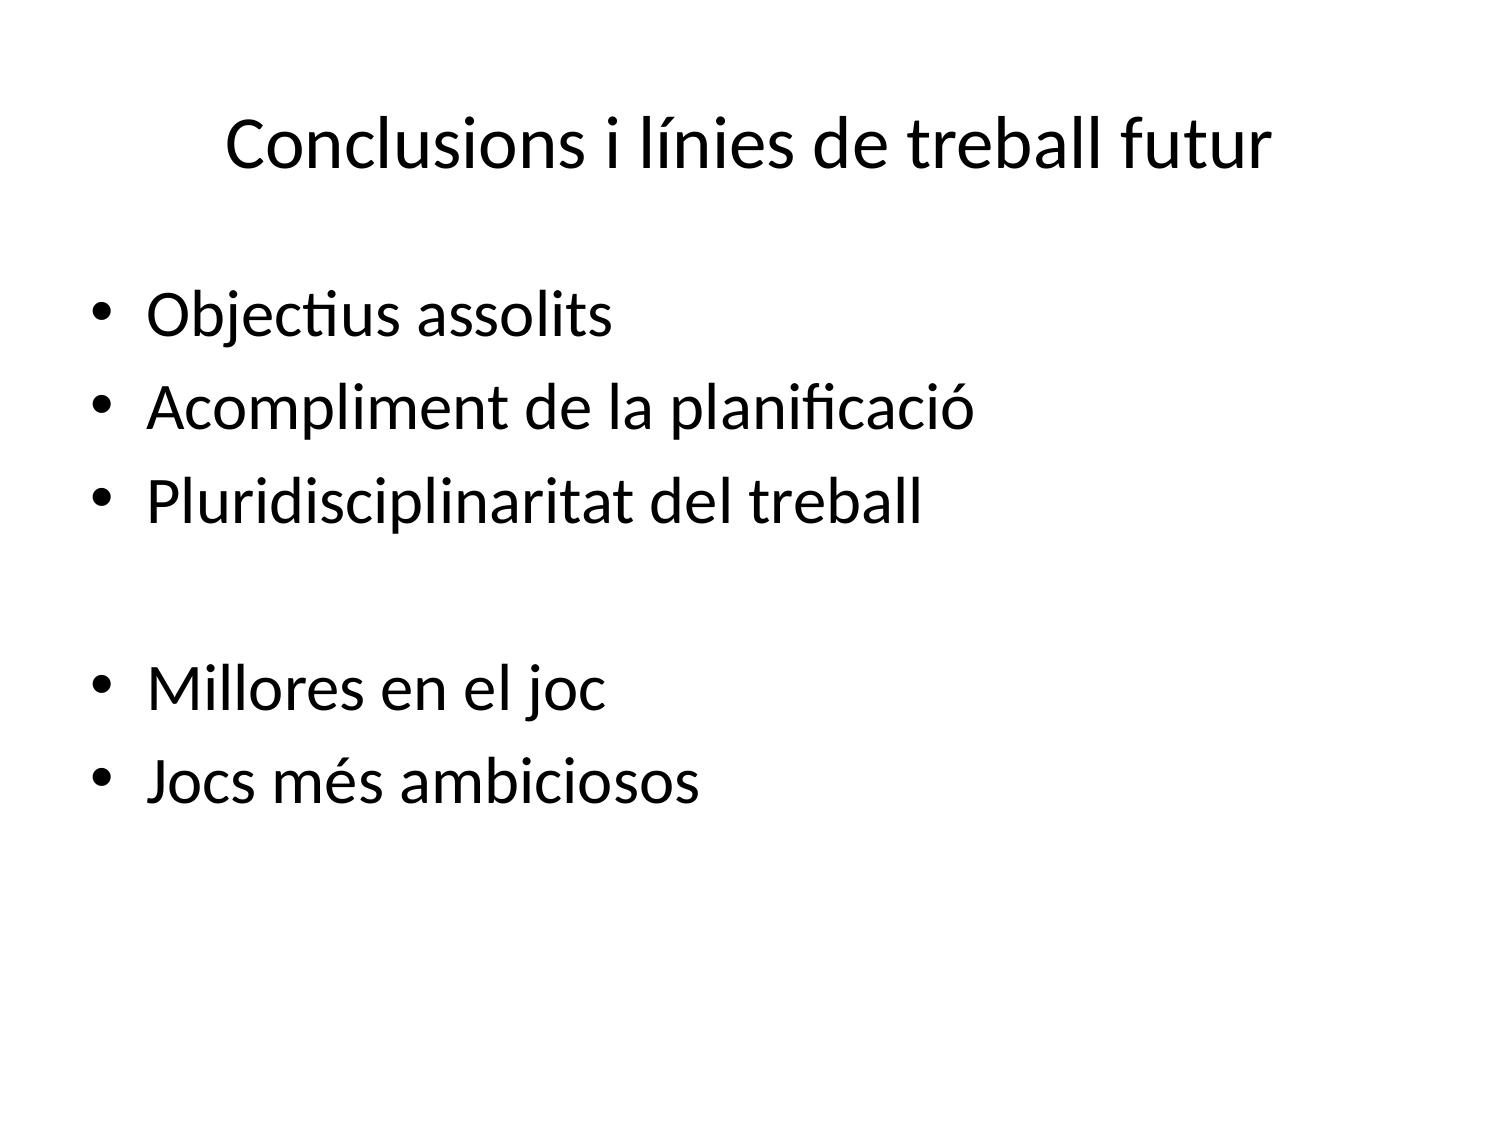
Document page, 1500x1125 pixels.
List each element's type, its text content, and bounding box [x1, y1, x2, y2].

list Objectius assolits Acompliment de la planificació Pluridisciplinaritat del treball Millores en el joc Jocs més ambiciosos [75, 262, 1425, 1005]
title Conclusions i línies de treball futur [75, 45, 1425, 233]
